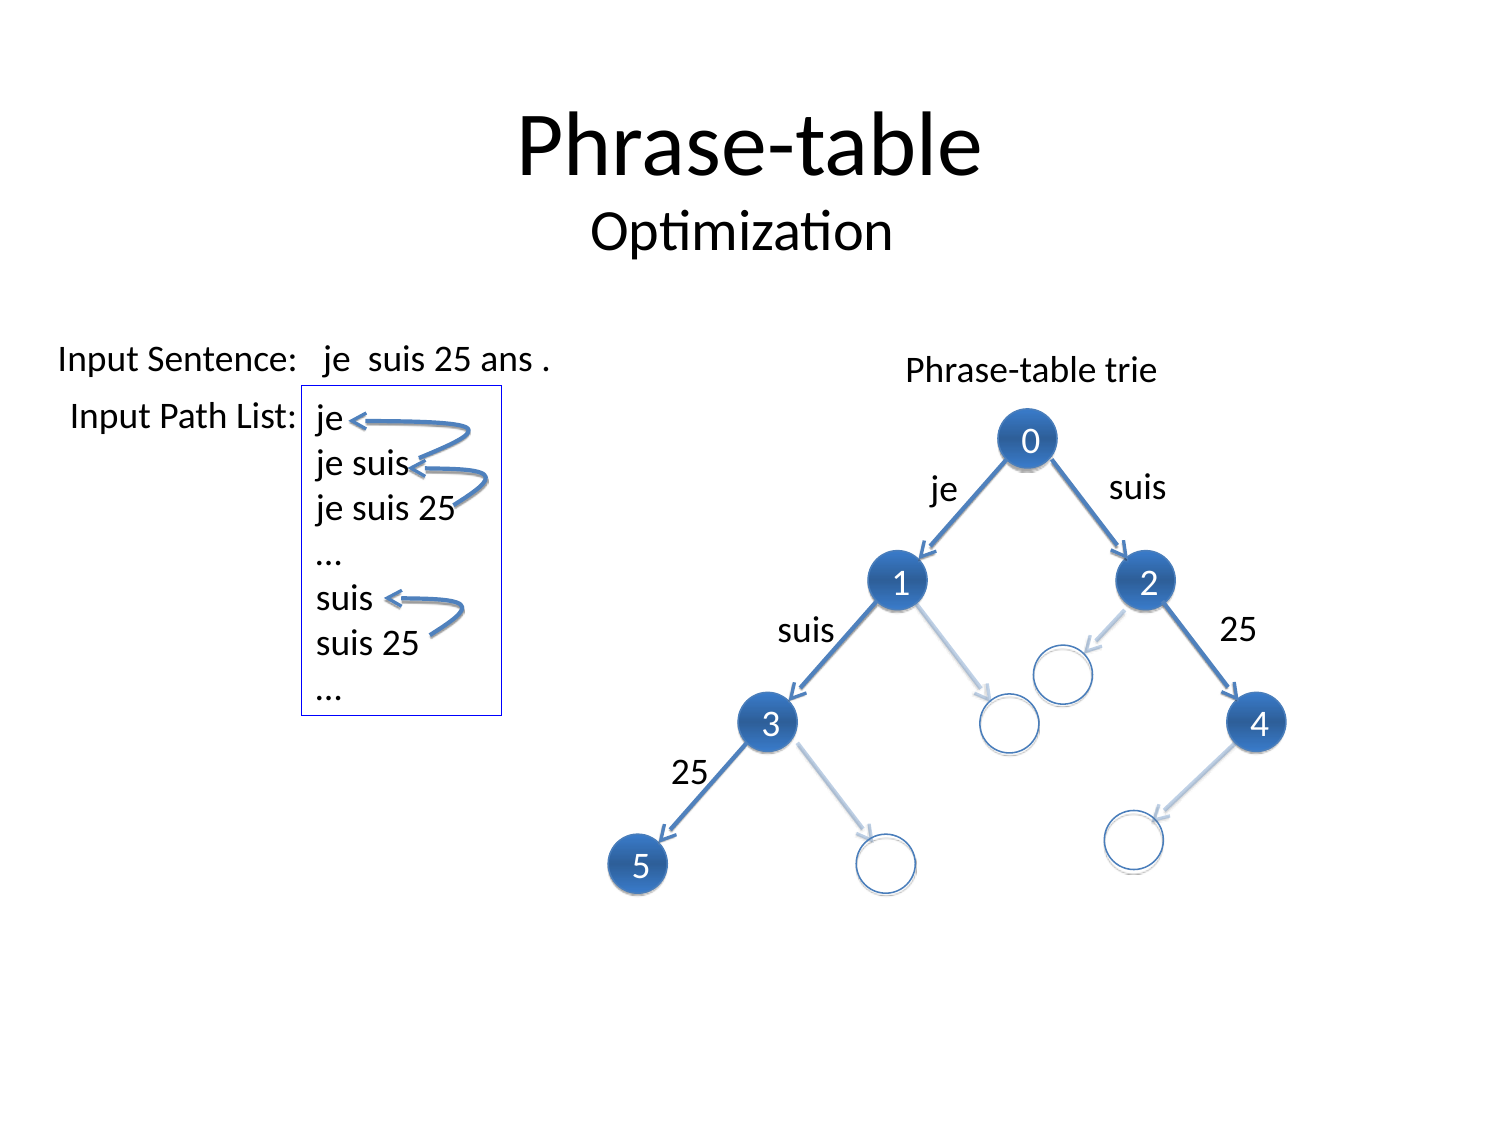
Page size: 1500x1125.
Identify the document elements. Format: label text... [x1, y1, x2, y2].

text_box 2 [1116, 550, 1176, 610]
text_box suis [1094, 454, 1182, 515]
text_box 25 [655, 739, 724, 800]
text_box je suis 25 ans . [313, 326, 566, 387]
text_box Optimization [575, 184, 910, 270]
text_box Input Path List: [54, 383, 313, 444]
text_box 5 [608, 834, 668, 894]
text_box 1 [868, 550, 928, 610]
text_box Phrase-table trie [890, 338, 1173, 398]
text_box 3 [738, 692, 798, 752]
text_box 25 [1204, 596, 1273, 657]
text_box 0 [997, 408, 1058, 468]
text_box je [915, 456, 974, 516]
text_box Input Sentence: [42, 326, 313, 387]
text_box suis [762, 597, 851, 658]
text_box je je suis je suis 25 … suis suis 25 … [301, 385, 502, 716]
text_box 4 [1226, 692, 1286, 752]
title Phrase-table [75, 45, 1425, 233]
